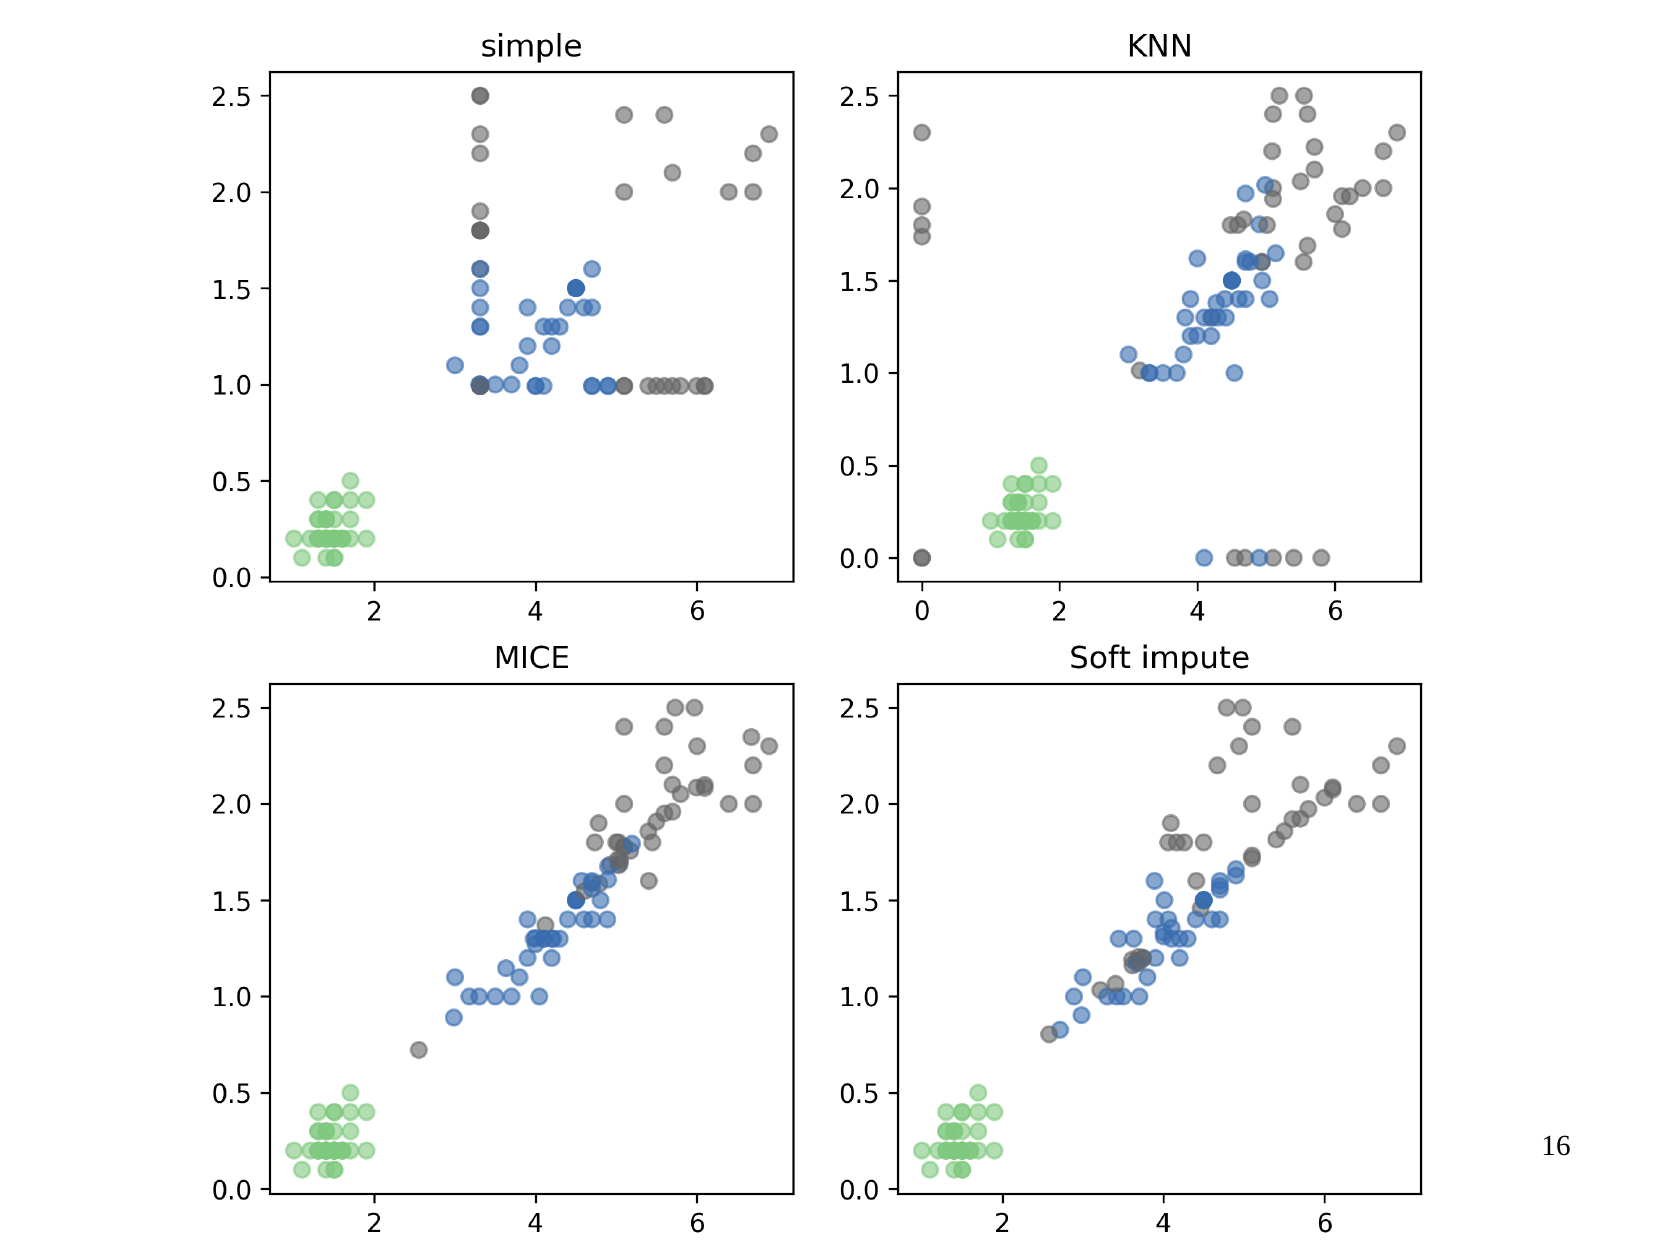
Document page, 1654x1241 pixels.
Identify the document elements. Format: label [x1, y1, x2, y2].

picture [192, 14, 1441, 1241]
